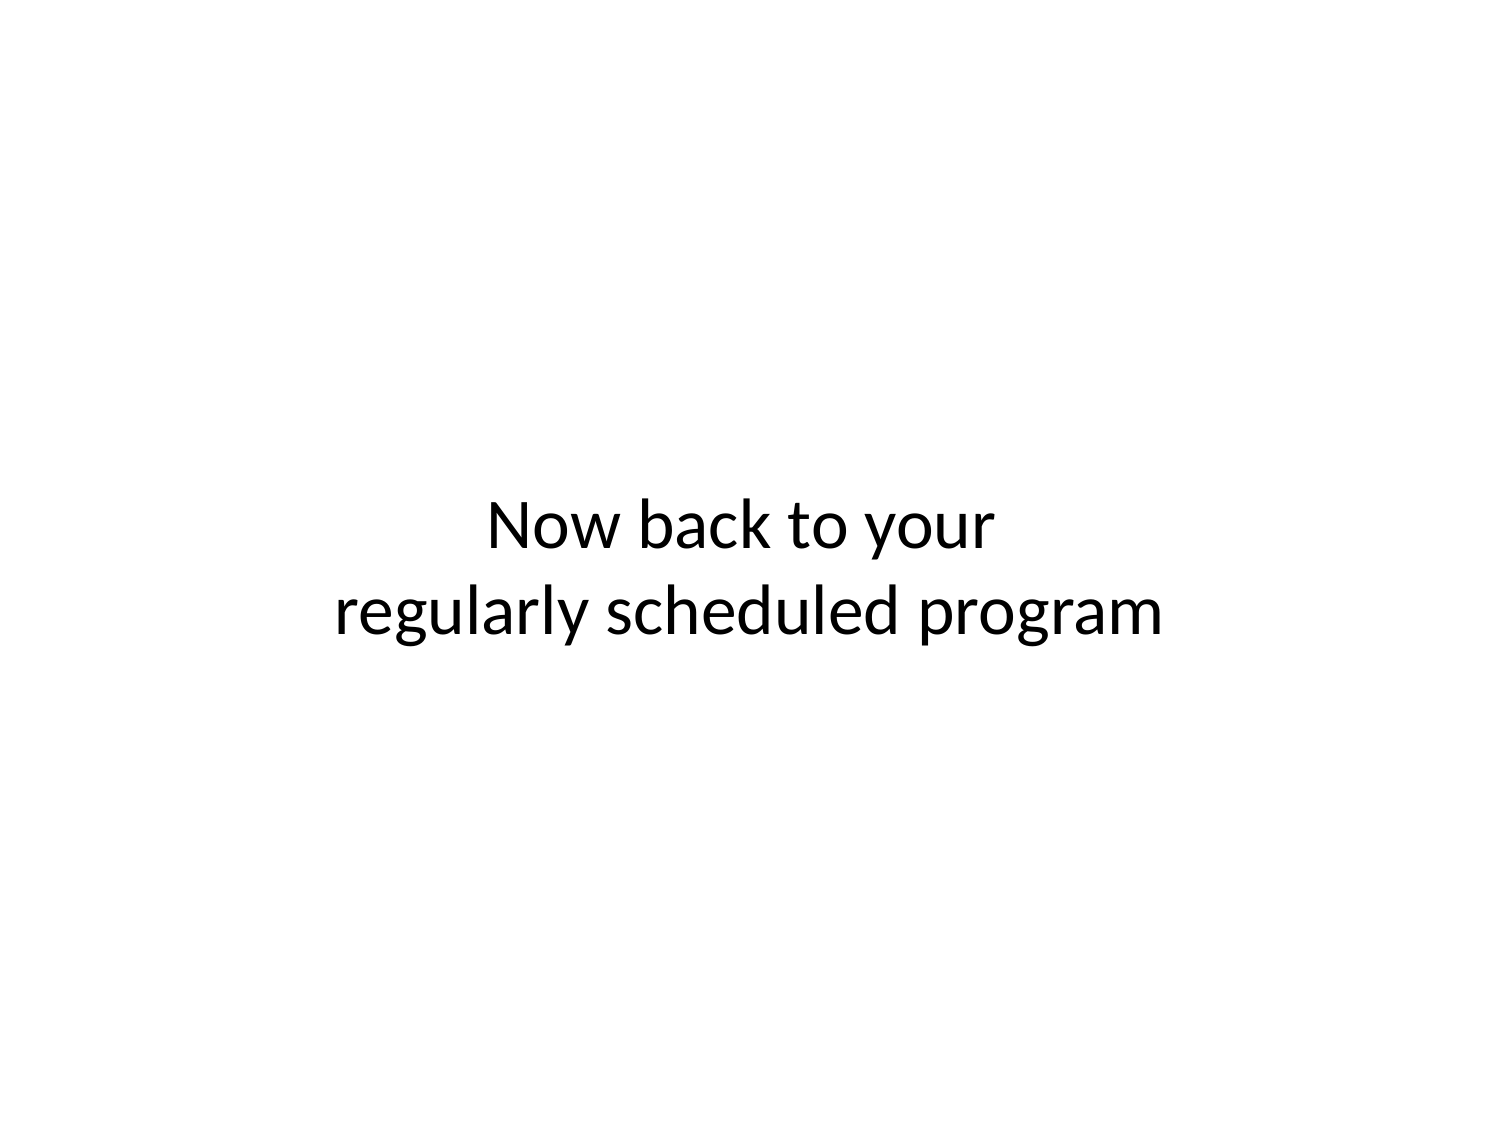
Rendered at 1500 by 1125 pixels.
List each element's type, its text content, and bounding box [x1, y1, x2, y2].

title Now back to your regularly scheduled program [75, 468, 1425, 657]
